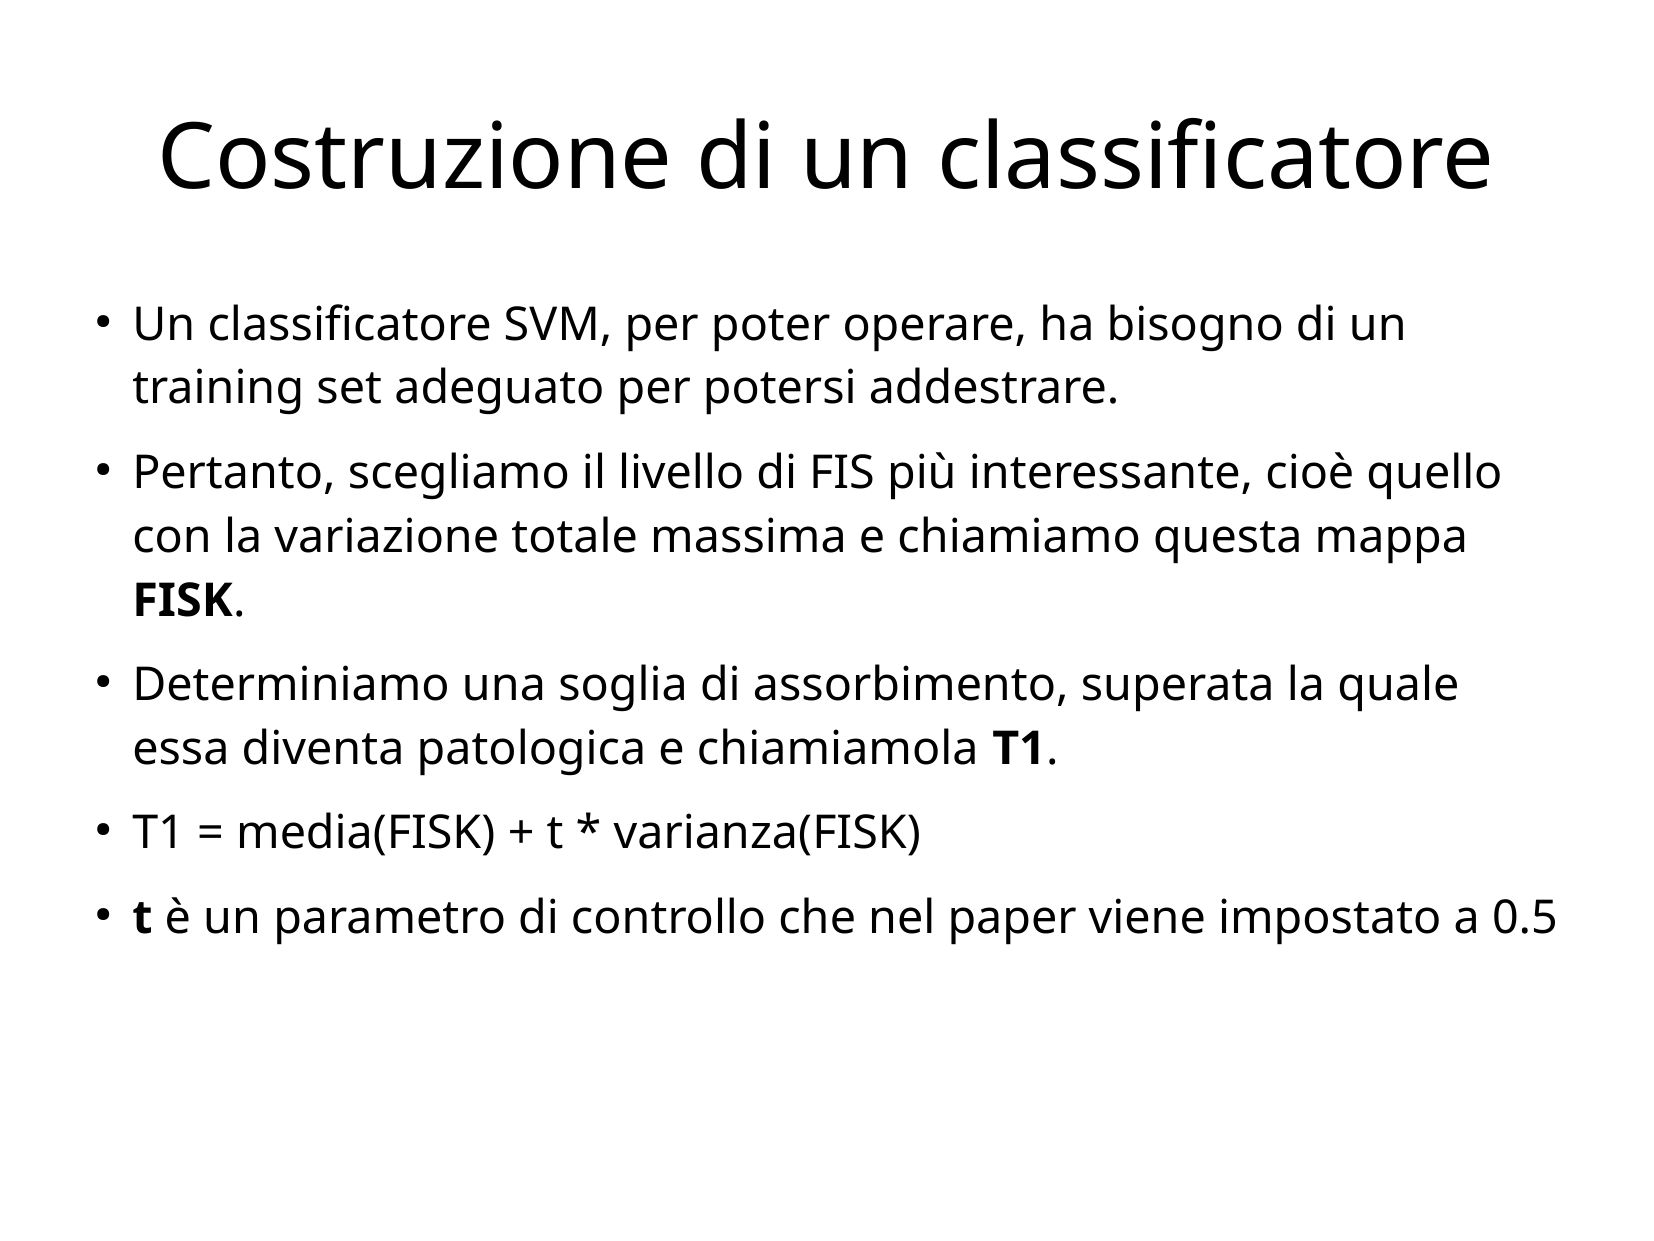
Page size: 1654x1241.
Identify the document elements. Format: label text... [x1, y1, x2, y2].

list Un classificatore SVM, per poter operare, ha bisogno di un training set adeguato per potersi addestrare. Pertanto, scegliamo il livello di FIS più interessante, cioè quello con la variazione totale massima e chiamiamo questa mappa FISK. Determiniamo una soglia di assorbimento, superata la quale essa diventa patologica e chiamiamola T1. T1 = media(FISK) + t * varianza(FISK) t è un parametro di controllo che nel paper viene impostato a 0.5 [82, 290, 1571, 1010]
title Costruzione di un classificatore [82, 49, 1571, 257]
